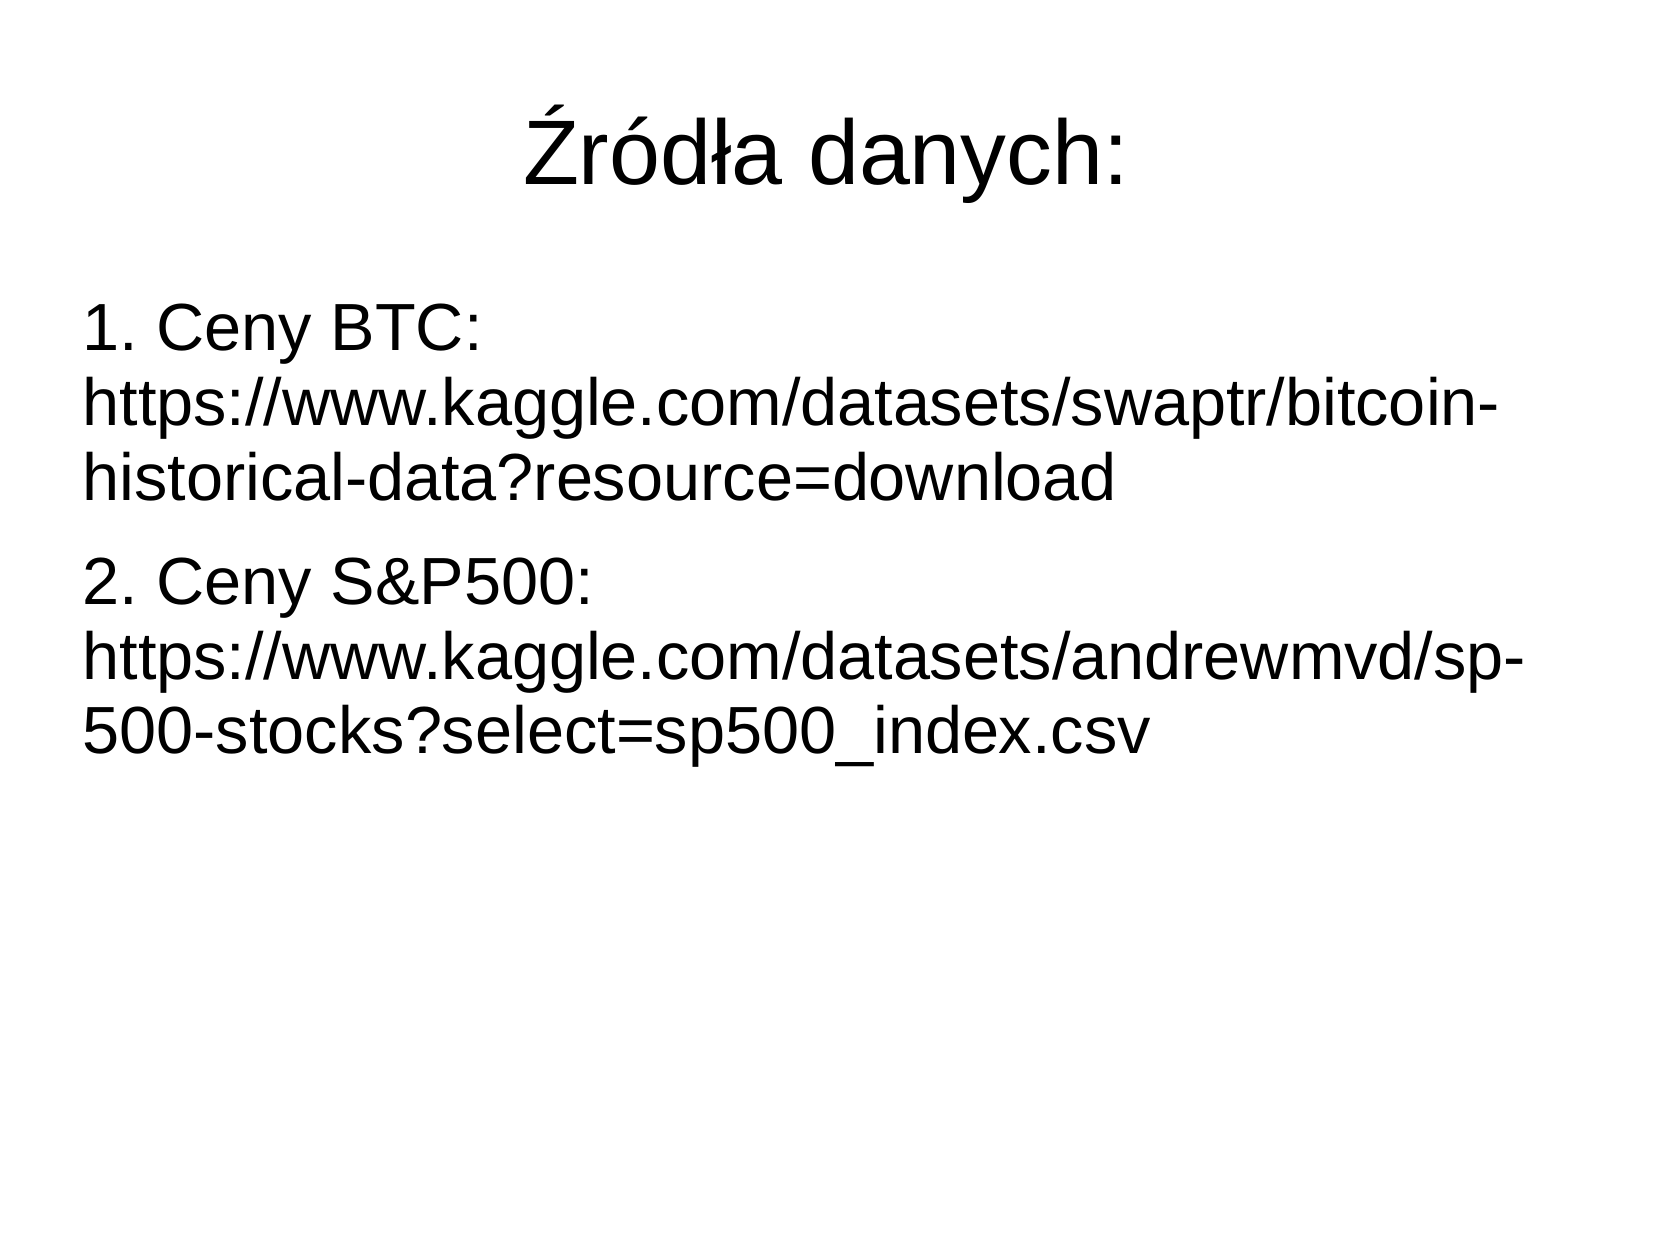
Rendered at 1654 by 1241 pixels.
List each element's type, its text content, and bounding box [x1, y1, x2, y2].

list 1. Ceny BTC: https://www.kaggle.com/datasets/swaptr/bitcoin-historical-data?resource=download 2. Ceny S&P500: https://www.kaggle.com/datasets/andrewmvd/sp-500-stocks?select=sp500_index.csv [82, 290, 1571, 1109]
title Źródła danych: [82, 49, 1571, 257]
